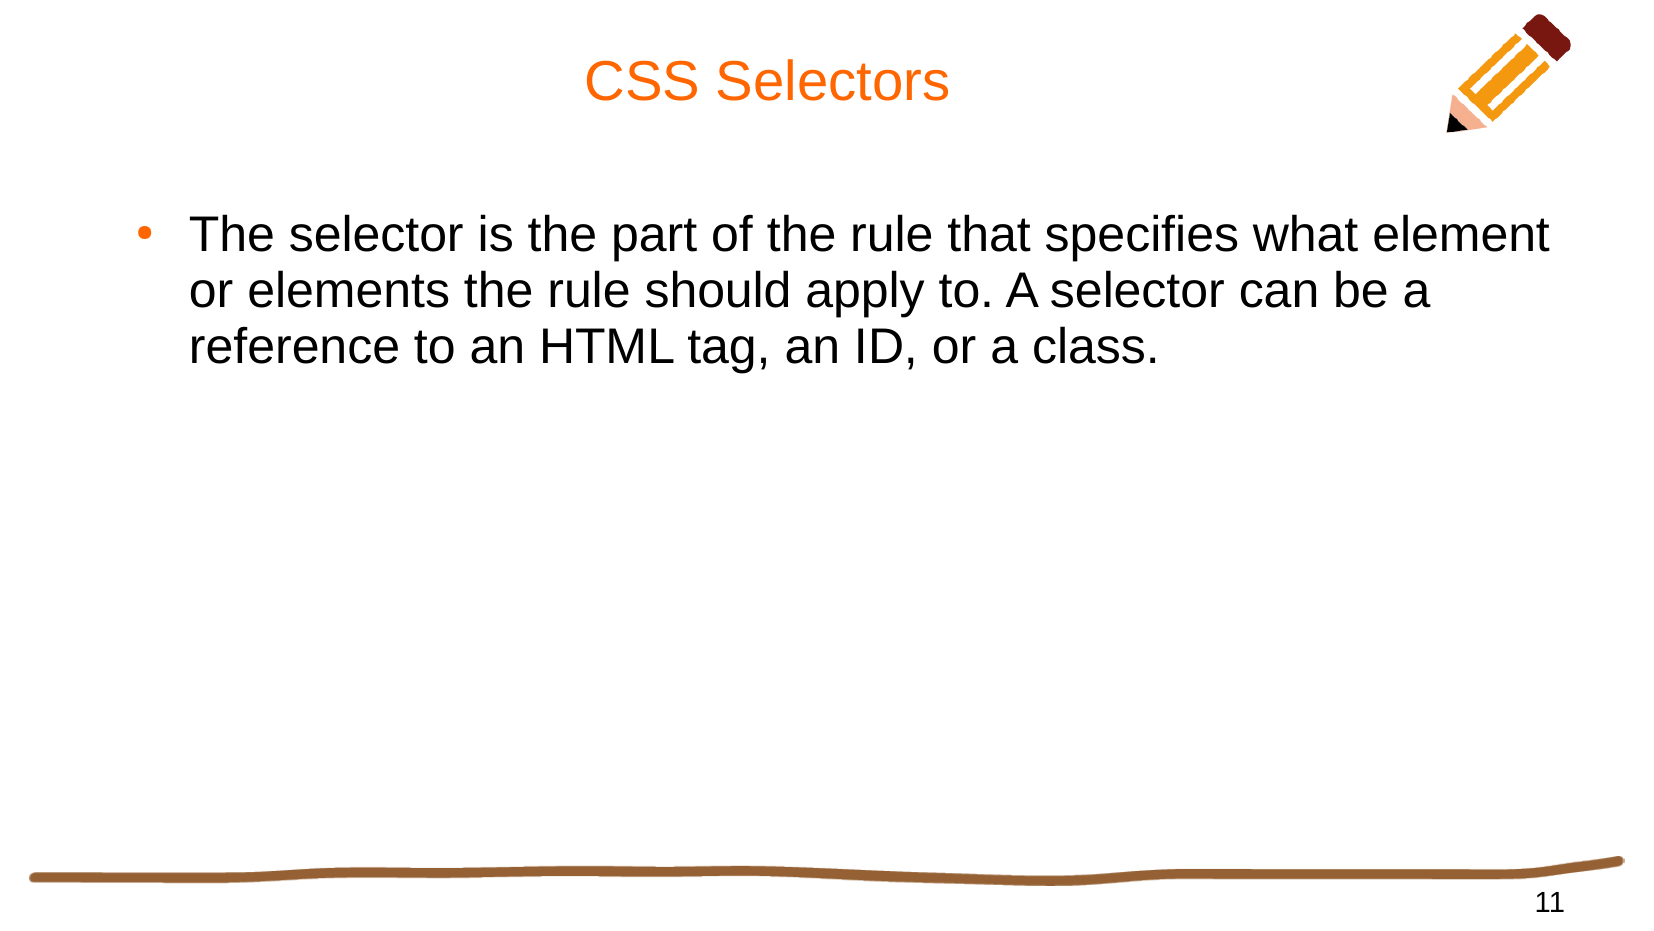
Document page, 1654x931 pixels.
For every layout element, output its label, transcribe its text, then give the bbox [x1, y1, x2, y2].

title CSS Selectors [88, 29, 1447, 133]
picture [1446, 14, 1571, 133]
list The selector is the part of the rule that specifies what element or elements the rule should apply to. A selector can be a reference to an HTML tag, an ID, or a class. [118, 206, 1595, 857]
picture [29, 856, 1625, 886]
